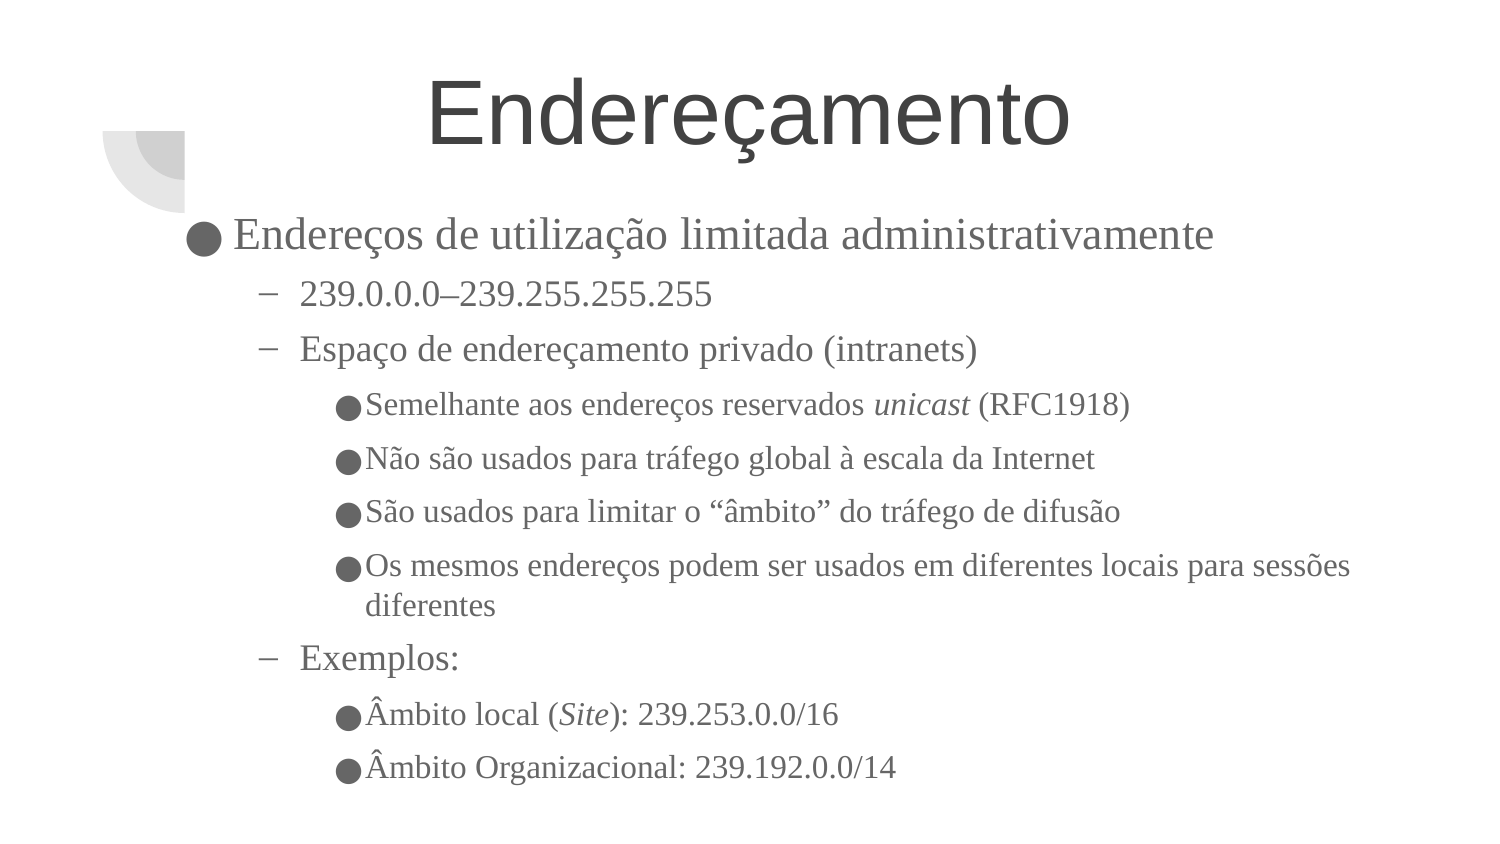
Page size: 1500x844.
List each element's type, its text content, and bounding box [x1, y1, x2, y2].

list Endereços de utilização limitada administrativamente 239.0.0.0–239.255.255.255 Espaço de endereçamento privado (intranets) Semelhante aos endereços reservados unicast (RFC1918) Não são usados para tráfego global à escala da Internet São usados para limitar o “âmbito” do tráfego de difusão Os mesmos endereços podem ser usados em diferentes locais para sessões diferentes Exemplos: Âmbito local (Site): 239.253.0.0/16 Âmbito Organizacional: 239.192.0.0/14 [150, 196, 1380, 778]
title Endereçamento [125, 37, 1400, 179]
